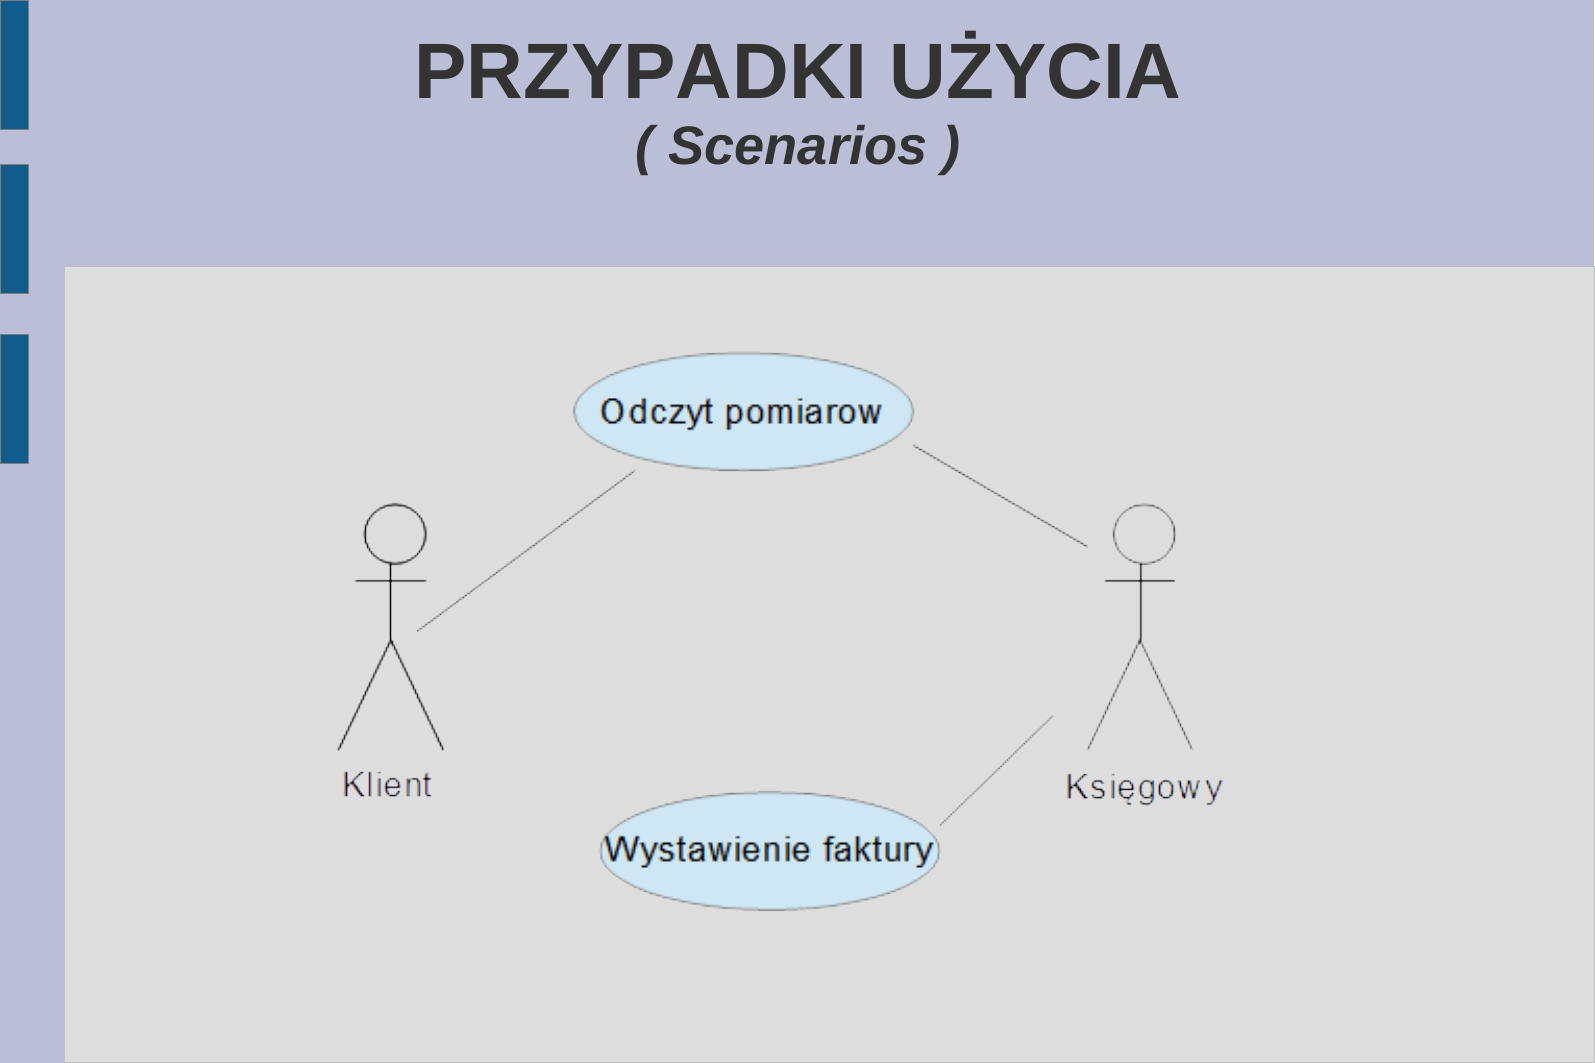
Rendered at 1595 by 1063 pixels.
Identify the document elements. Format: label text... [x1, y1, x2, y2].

picture [259, 271, 1335, 969]
title PRZYPADKI UŻYCIA ( Scenarios ) [117, 13, 1479, 191]
